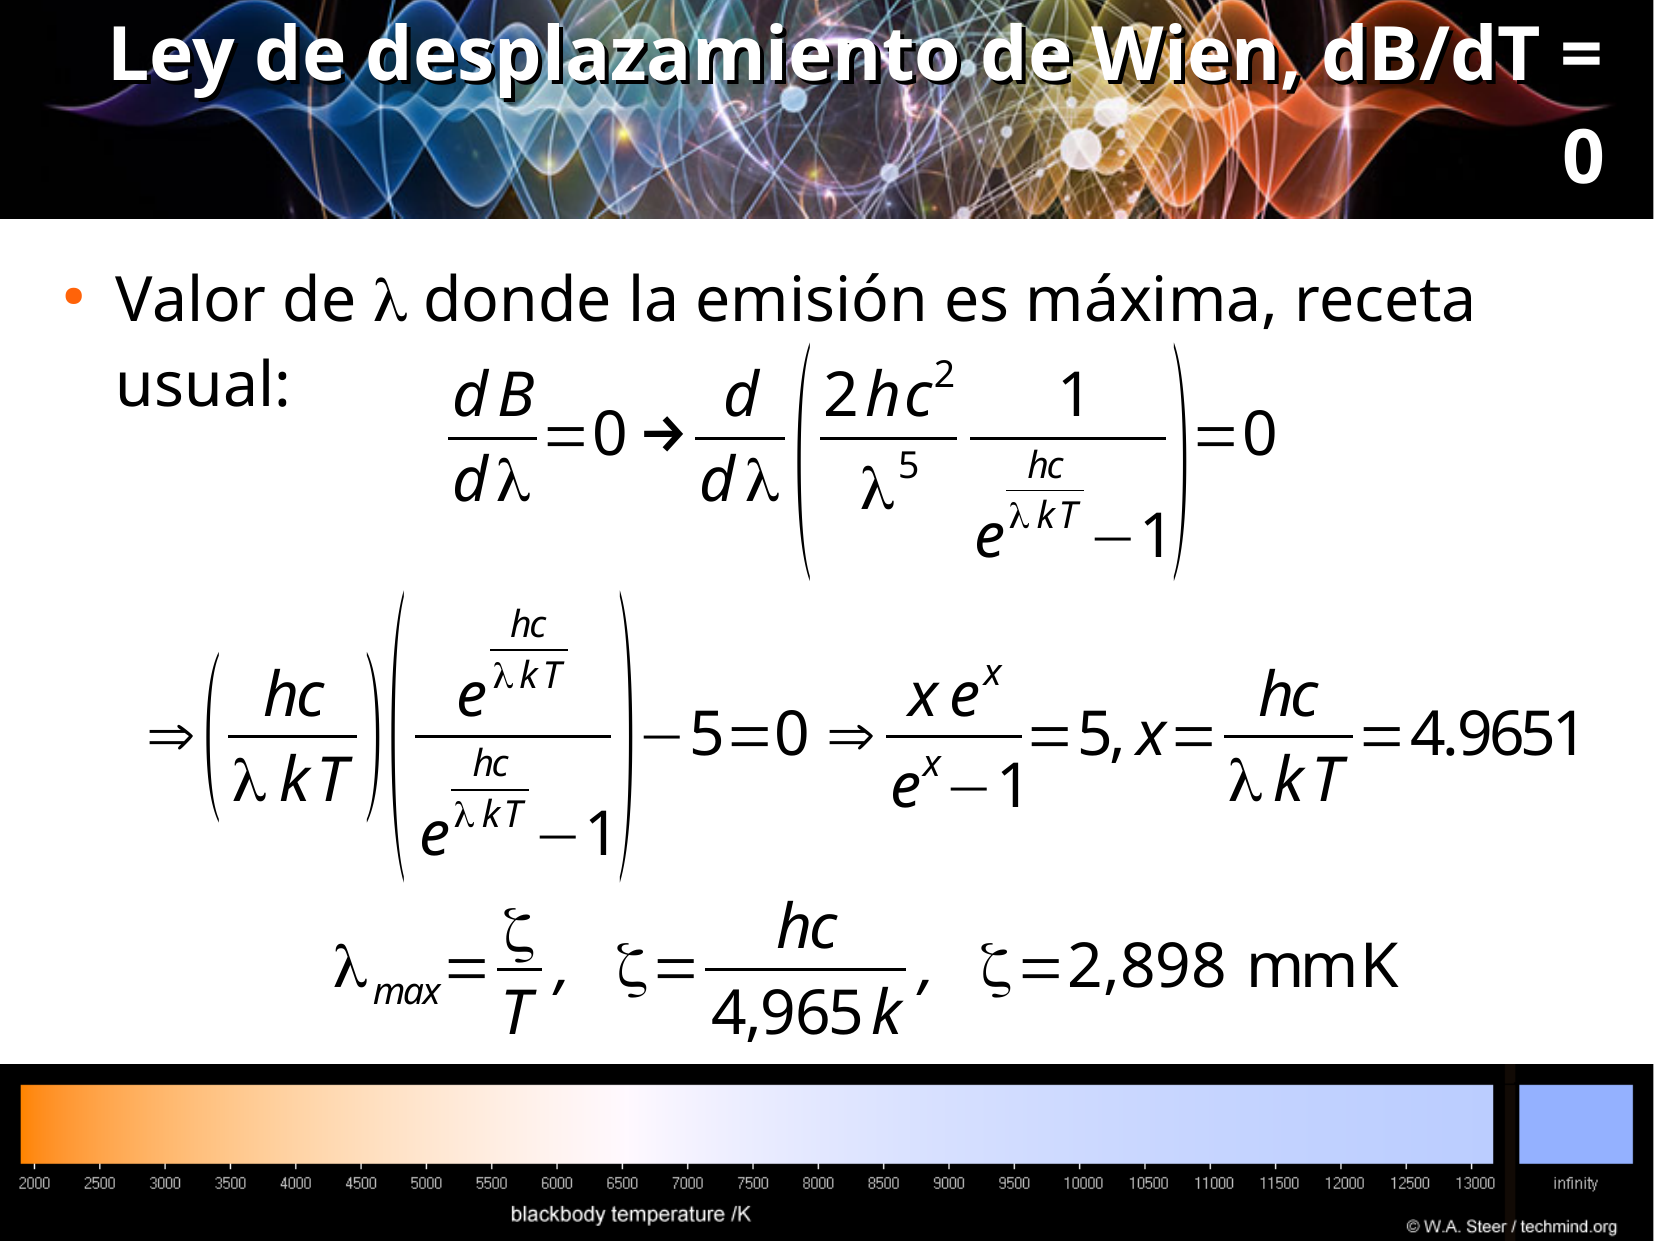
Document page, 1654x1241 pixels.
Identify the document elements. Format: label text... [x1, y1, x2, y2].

picture [0, 1064, 1654, 1241]
picture [0, 0, 1654, 219]
chart [140, 339, 1591, 1051]
list Valor de l donde la emisión es máxima, receta usual: [45, 255, 1606, 1155]
title Ley de desplazamiento de Wien, dB/dT = 0 [45, 15, 1606, 191]
